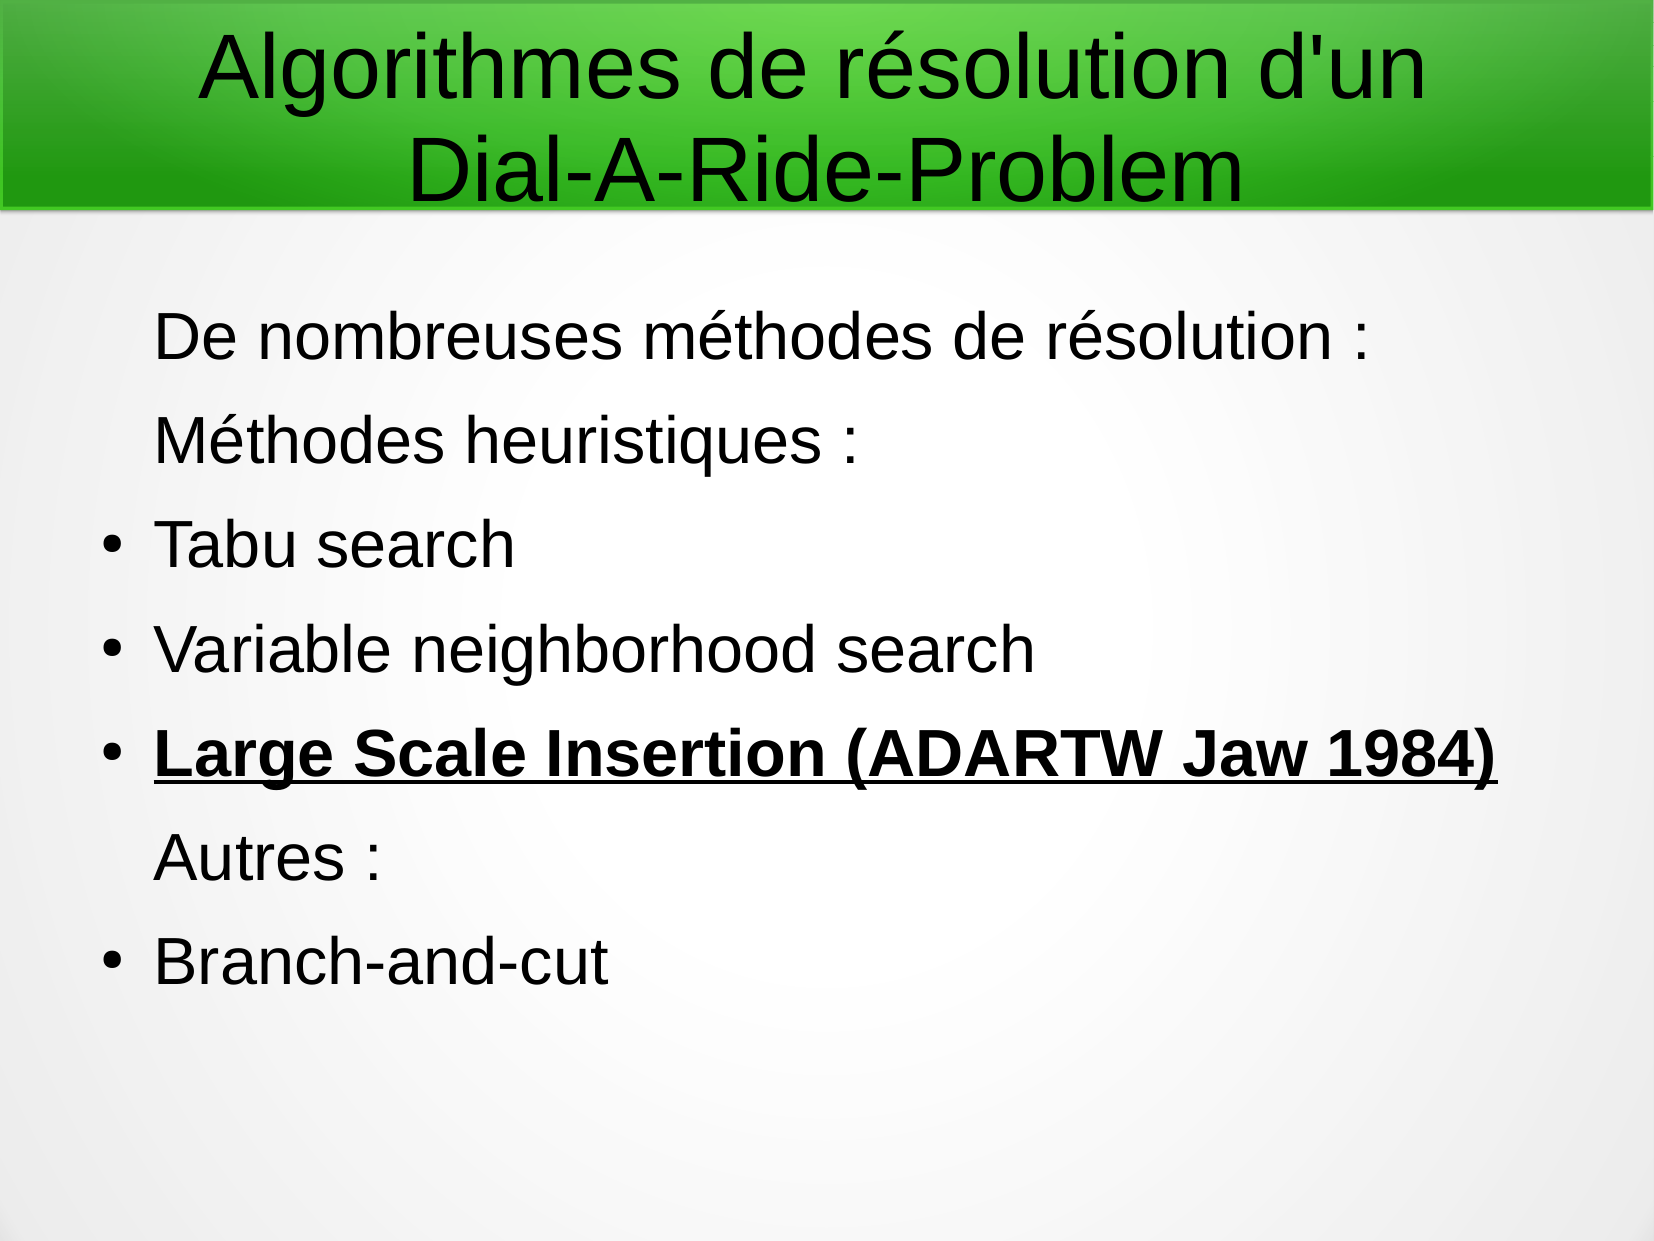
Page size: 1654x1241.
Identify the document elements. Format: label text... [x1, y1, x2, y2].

list De nombreuses méthodes de résolution : Méthodes heuristiques : Tabu search Variable neighborhood search Large Scale Insertion (ADARTW Jaw 1984) Autres : Branch-and-cut [82, 299, 1571, 1019]
title Algorithmes de résolution d'un Dial-A-Ride-Problem [82, 15, 1571, 221]
